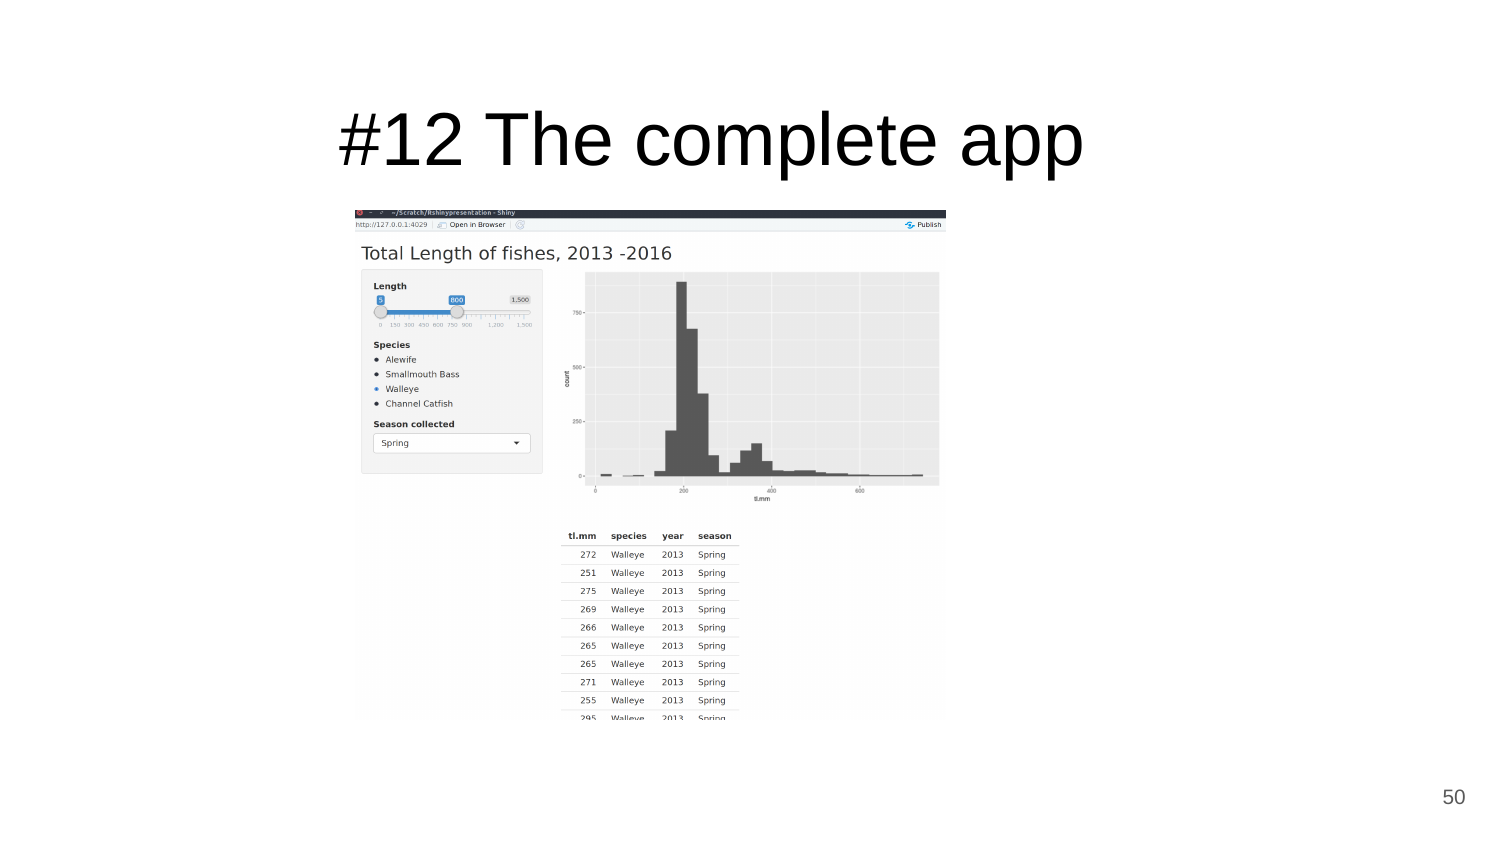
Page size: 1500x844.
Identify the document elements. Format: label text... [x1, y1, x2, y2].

slide_number <number> [1438, 783, 1470, 844]
title #12 The complete app [315, 88, 1187, 271]
picture [355, 210, 946, 721]
